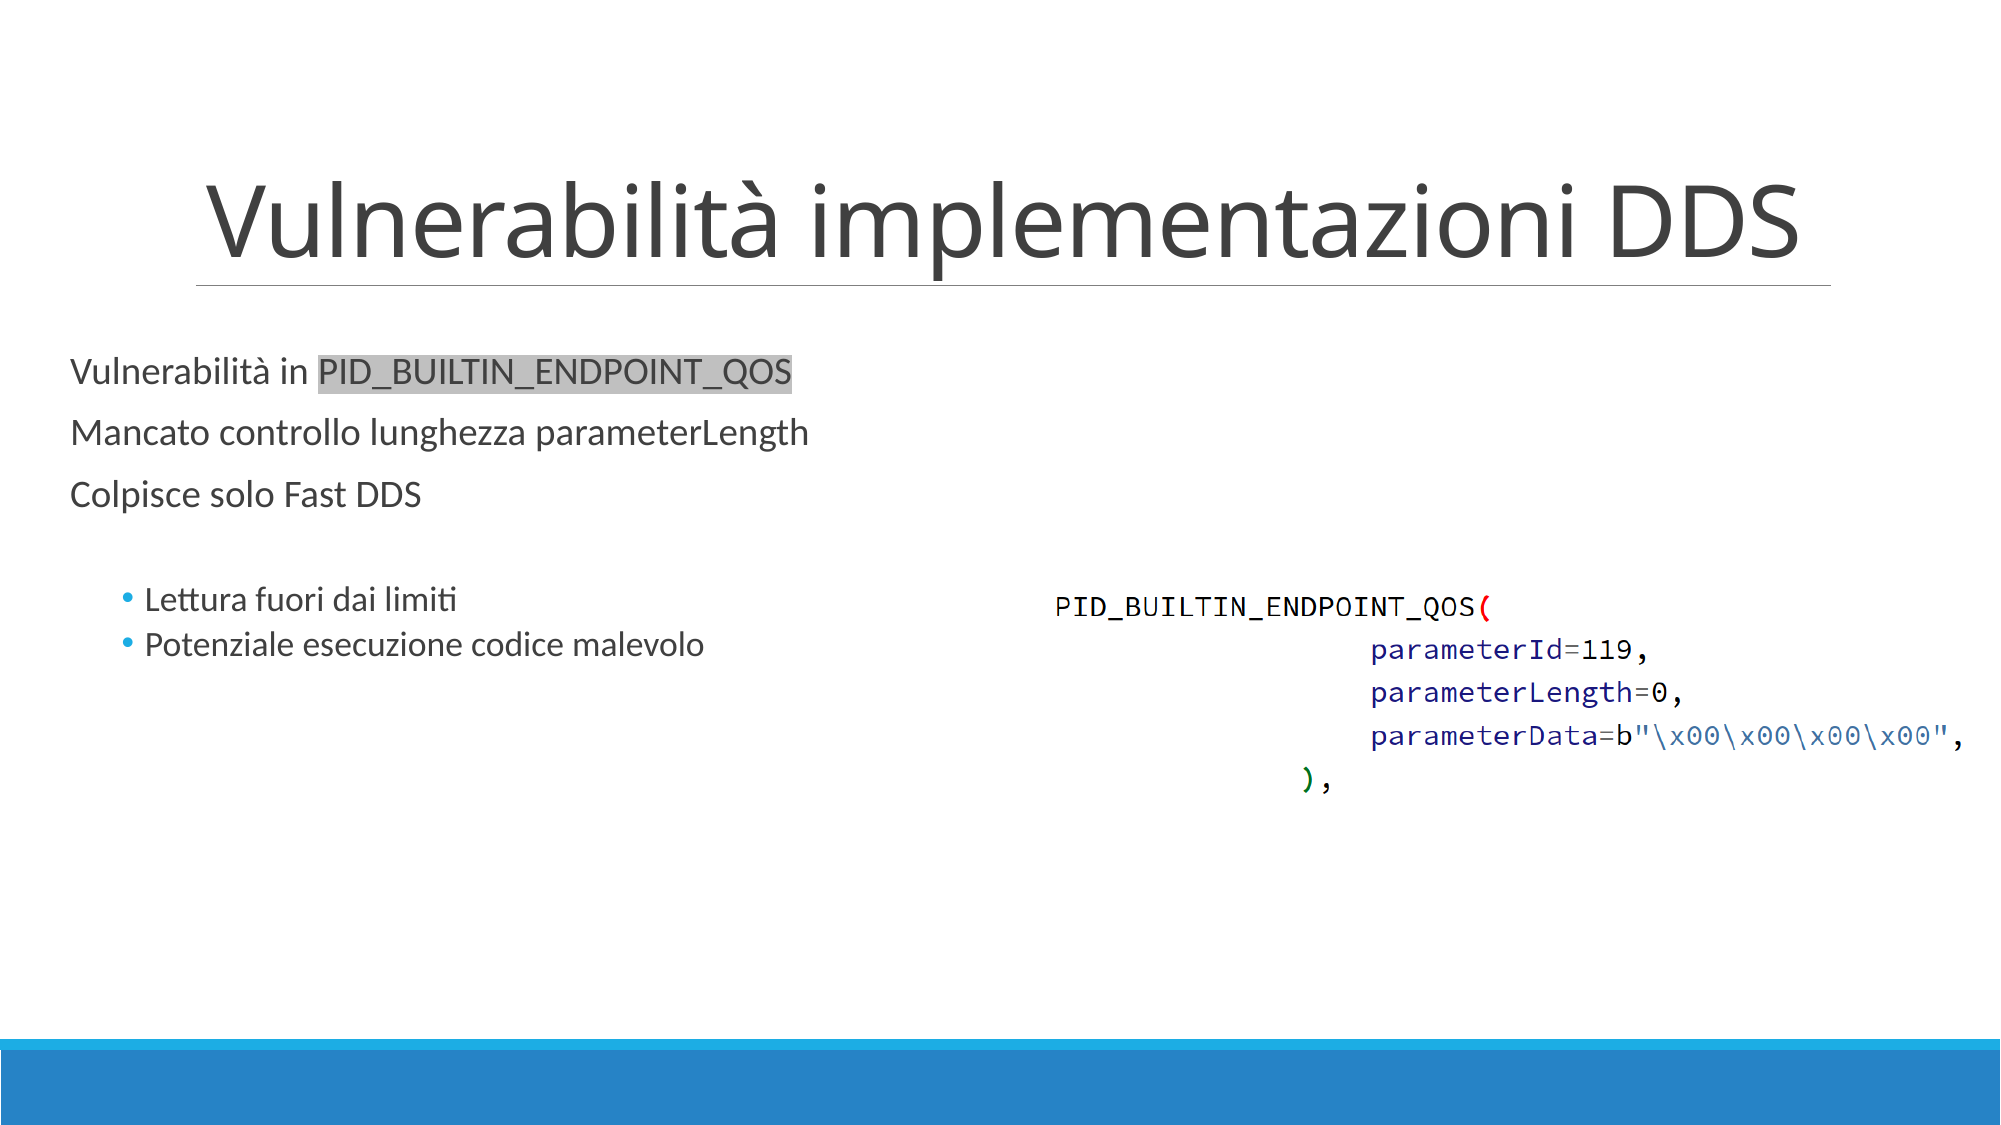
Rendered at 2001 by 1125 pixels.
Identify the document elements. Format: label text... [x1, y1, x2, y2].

picture [1049, 586, 1975, 809]
title Vulnerabilità implementazioni DDS [180, 47, 1831, 286]
list Vulnerabilità in PID_BUILTIN_ENDPOINT_QOS Mancato controllo lunghezza parameterLength Colpisce solo Fast DDS Lettura fuori dai limiti Potenziale esecuzione codice malevolo [70, 343, 1050, 674]
